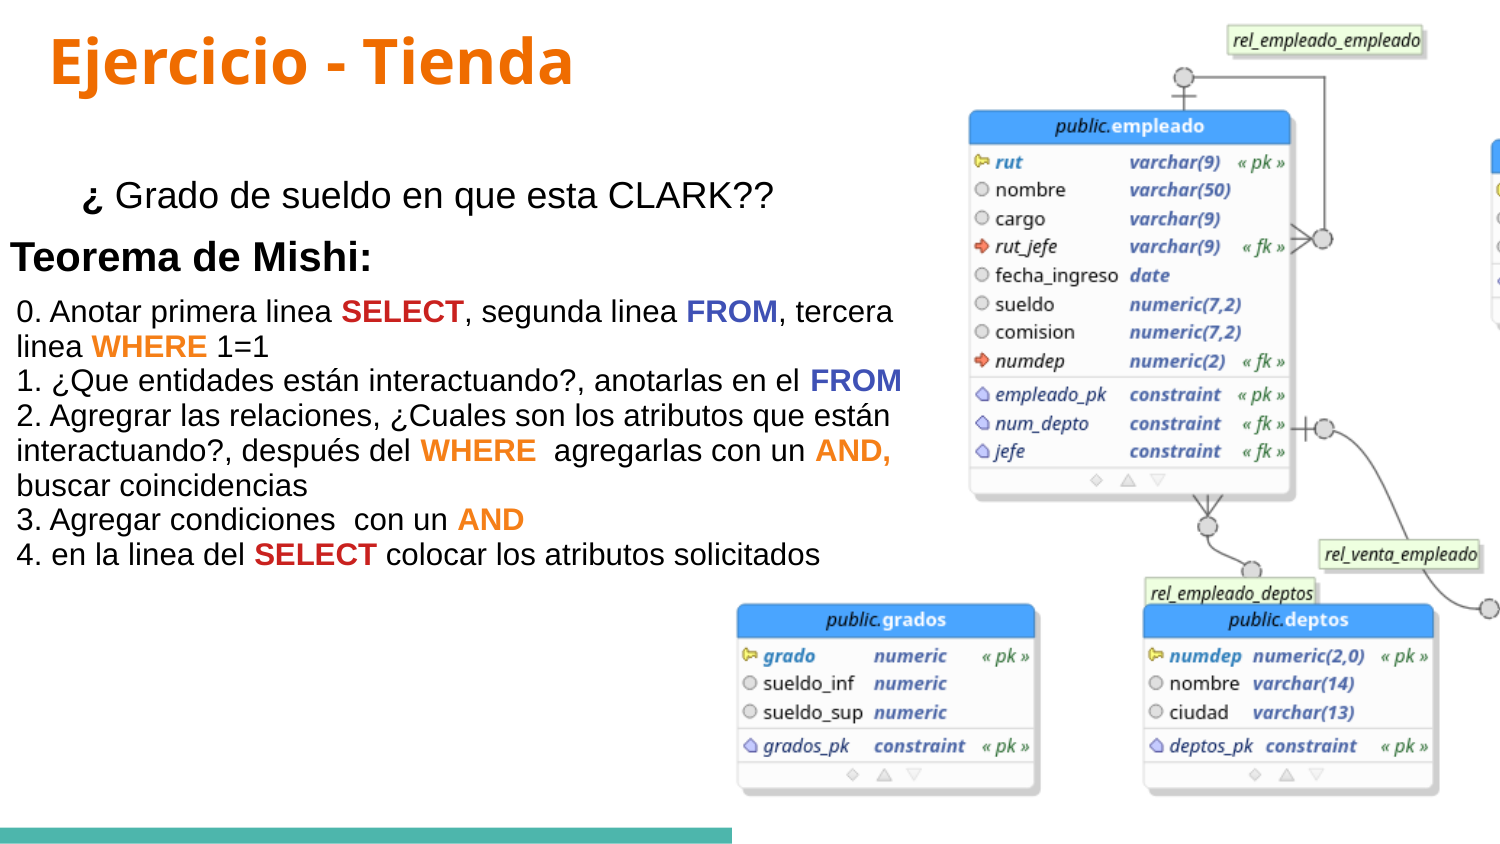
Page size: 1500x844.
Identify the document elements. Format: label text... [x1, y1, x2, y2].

text_box 0. Anotar primera linea SELECT, segunda linea FROM, tercera linea WHERE 1=1 1. ¿Que entidades están interactuando?, anotarlas en el FROM 2. Agregrar las relaciones, ¿Cuales son los atributos que están interactuando?, después del WHERE agregarlas con un AND, buscar coincidencias 3. Agregar condiciones con un AND 4. en la linea del SELECT colocar los atributos solicitados [1, 286, 969, 580]
title Ejercicio - Tienda [33, 2, 1432, 119]
text_box ¿ Grado de sueldo en que esta CLARK?? [66, 167, 839, 225]
text_box Teorema de Mishi: [0, 226, 887, 288]
picture [732, 18, 1500, 844]
